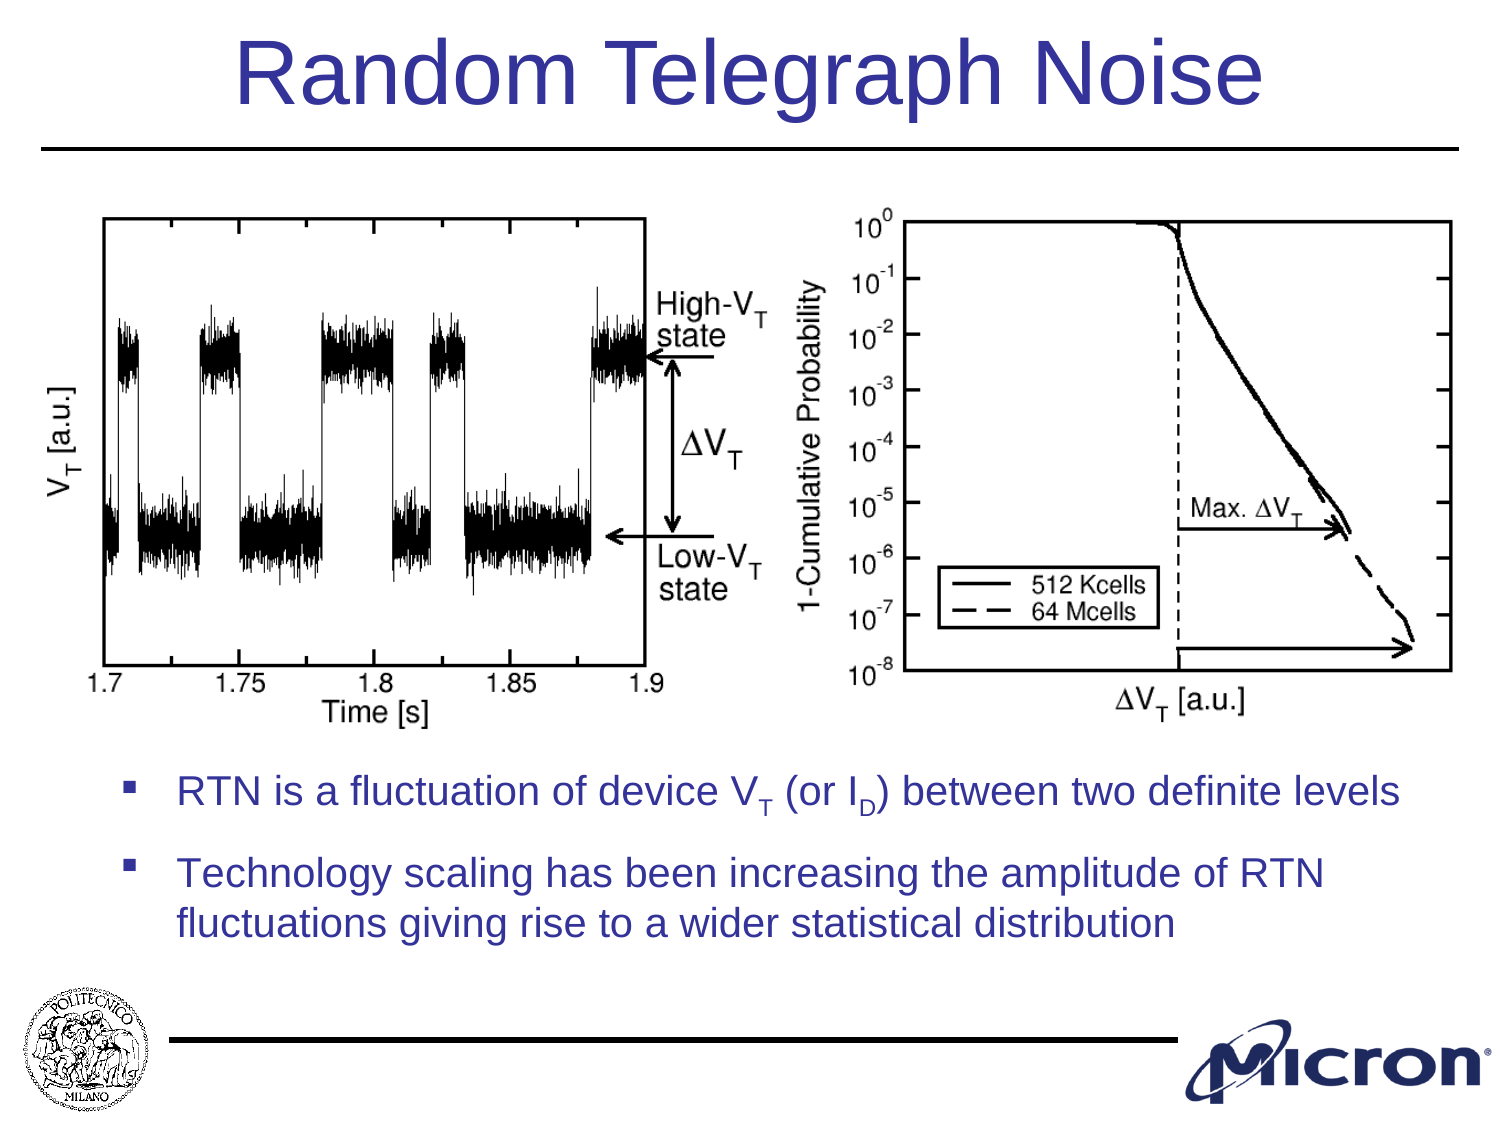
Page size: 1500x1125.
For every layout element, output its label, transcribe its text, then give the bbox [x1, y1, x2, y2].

title Random Telegraph Noise [76, 5, 1424, 131]
picture [12, 968, 163, 1125]
picture [783, 197, 1467, 726]
text_box RTN is a fluctuation of device VT (or ID) between two definite levels Technology scaling has been increasing the amplitude of RTN fluctuations giving rise to a wider statistical distribution [105, 756, 1468, 954]
picture [1178, 1012, 1500, 1110]
picture [42, 210, 776, 739]
